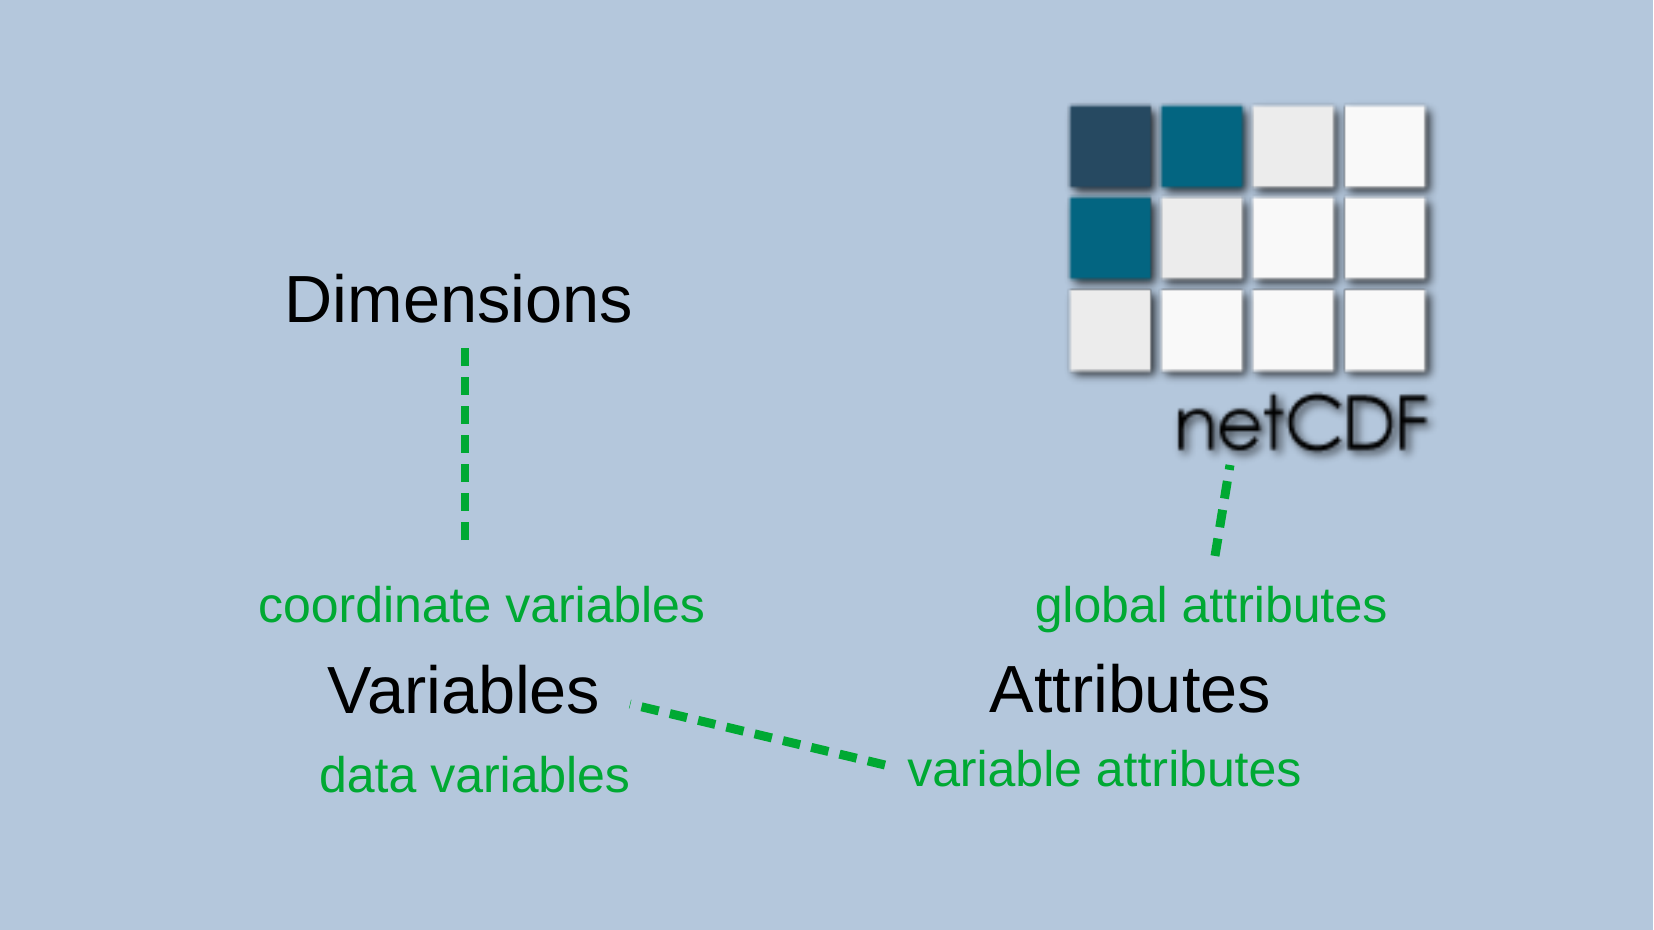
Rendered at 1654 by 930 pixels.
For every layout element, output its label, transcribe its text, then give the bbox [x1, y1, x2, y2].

text_box variable attributes [892, 734, 1317, 805]
text_box Dimensions [270, 255, 648, 345]
text_box Attributes [975, 645, 1287, 734]
text_box data variables [304, 739, 646, 811]
picture [1041, 74, 1456, 490]
text_box Variables [312, 645, 616, 736]
text_box global attributes [1020, 570, 1403, 641]
text_box coordinate variables [243, 570, 721, 641]
